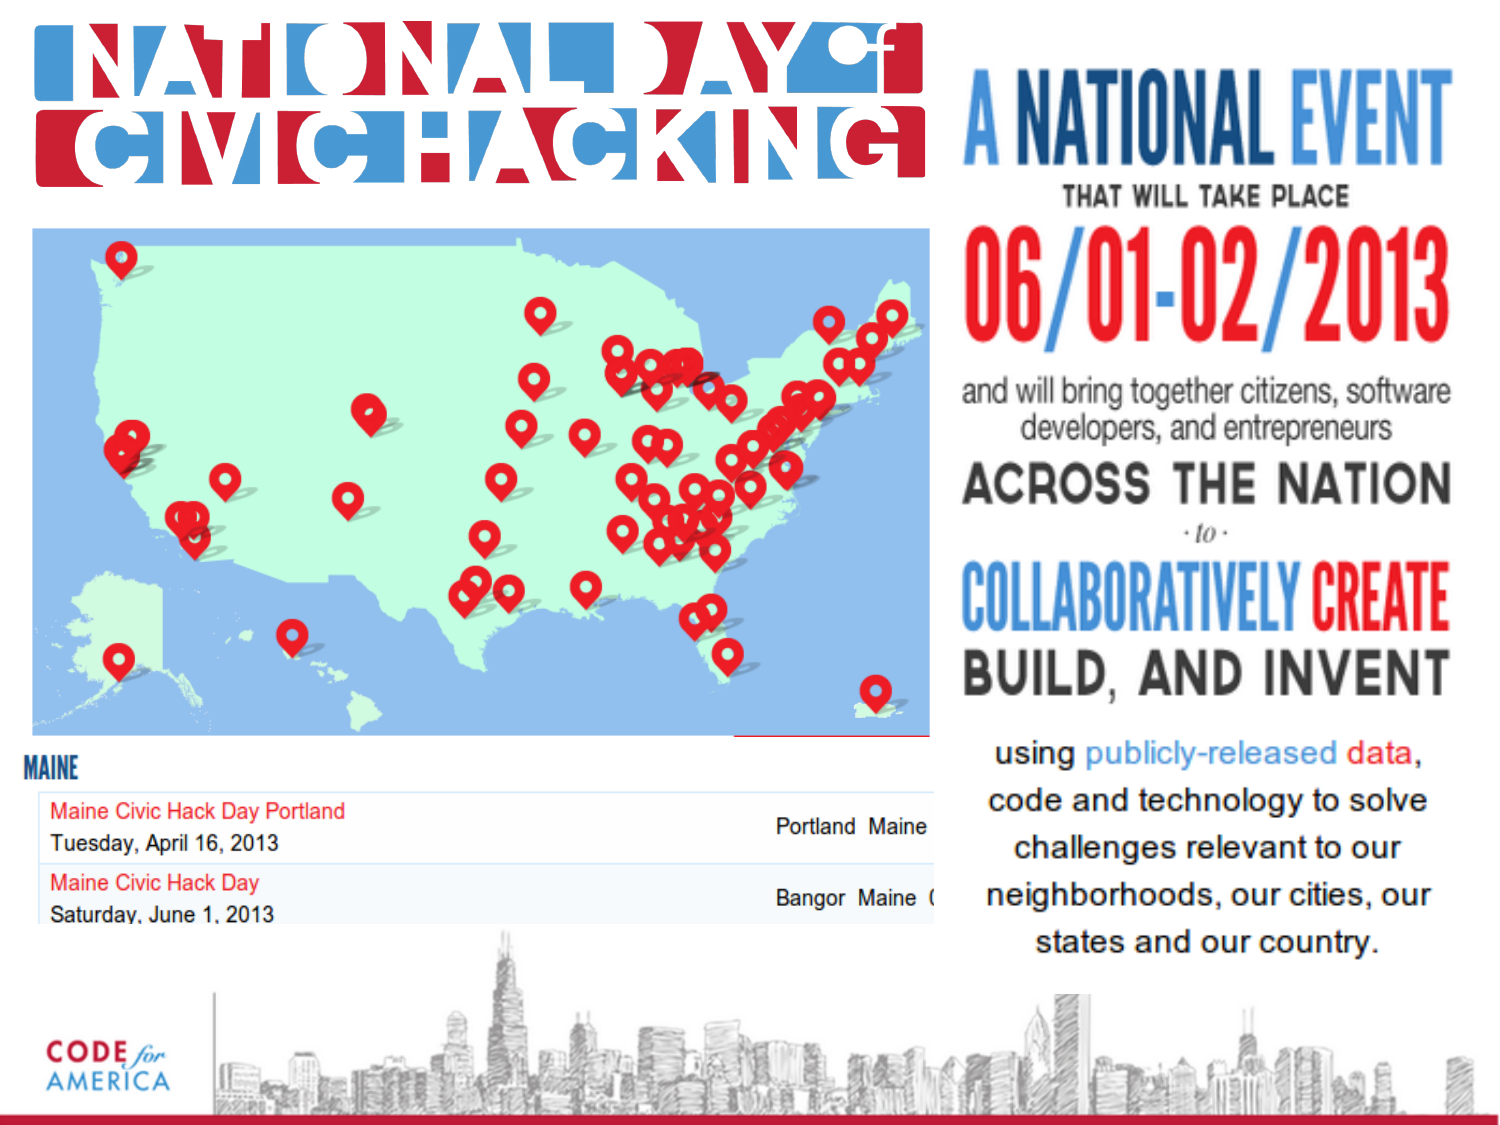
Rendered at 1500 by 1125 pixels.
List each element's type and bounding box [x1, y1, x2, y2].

text_box [34, 21, 926, 187]
text_box [0, 54, 1500, 1125]
